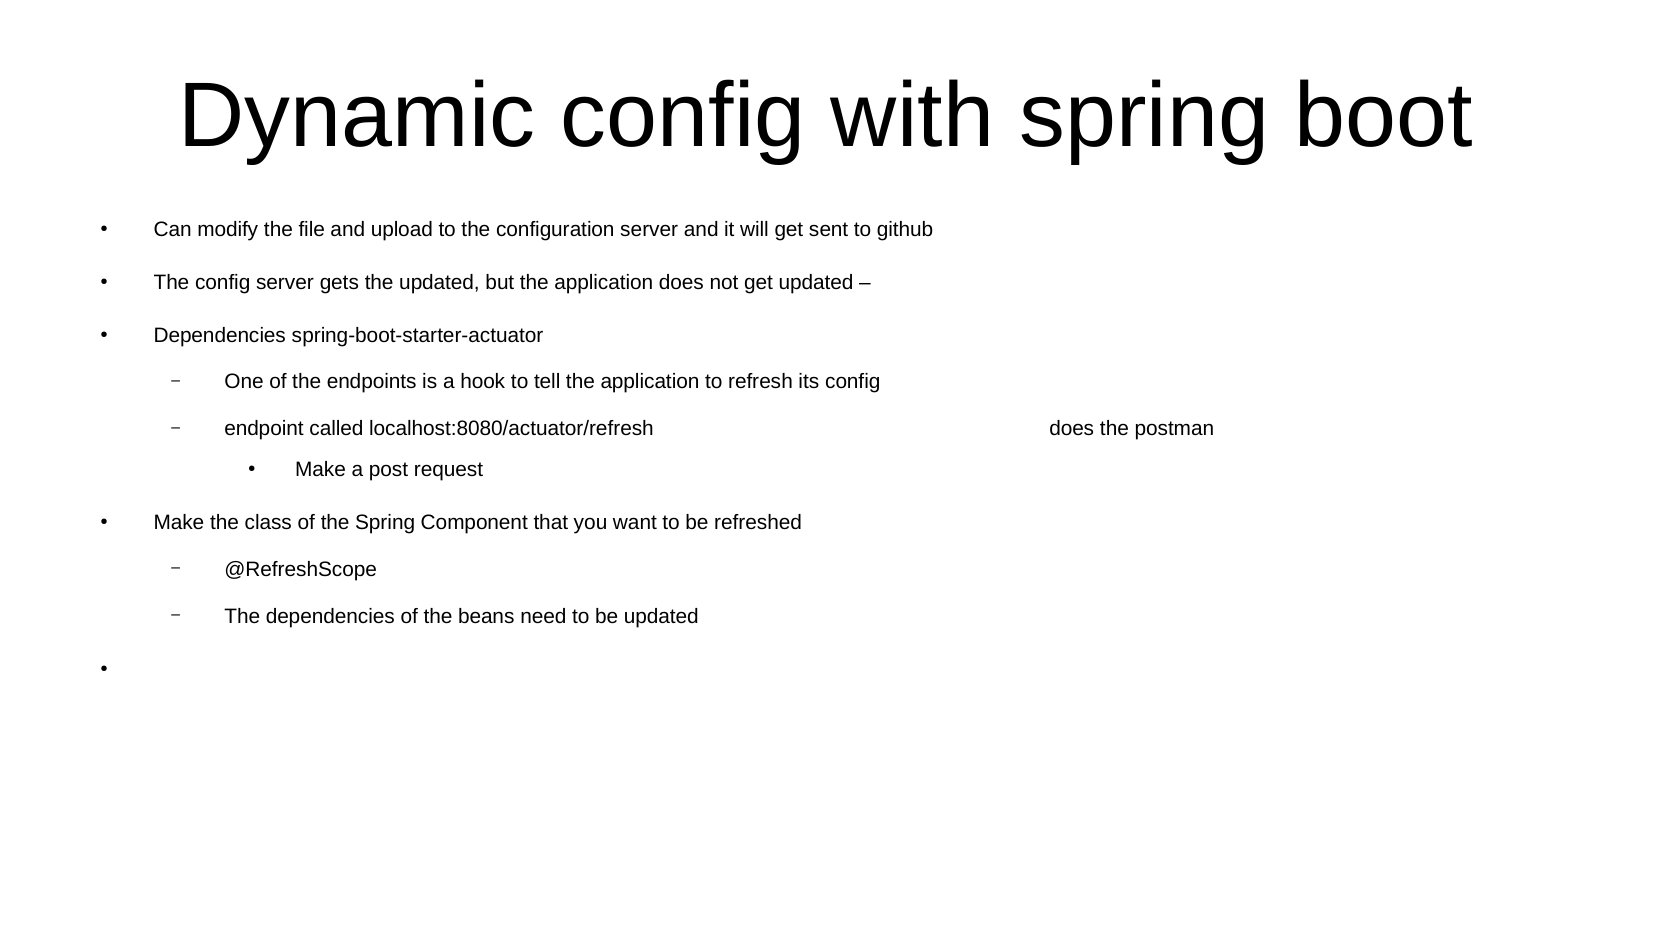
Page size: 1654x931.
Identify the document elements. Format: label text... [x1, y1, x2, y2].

list Can modify the file and upload to the configuration server and it will get sent to github The config server gets the updated, but the application does not get updated – Dependencies spring-boot-starter-actuator One of the endpoints is a hook to tell the application to refresh its config endpoint called localhost:8080/actuator/refresh does the postman Make a post request Make the class of the Spring Component that you want to be refreshed @RefreshScope The dependencies of the beans need to be updated [82, 217, 1621, 871]
title Dynamic config with spring boot [82, 37, 1571, 193]
